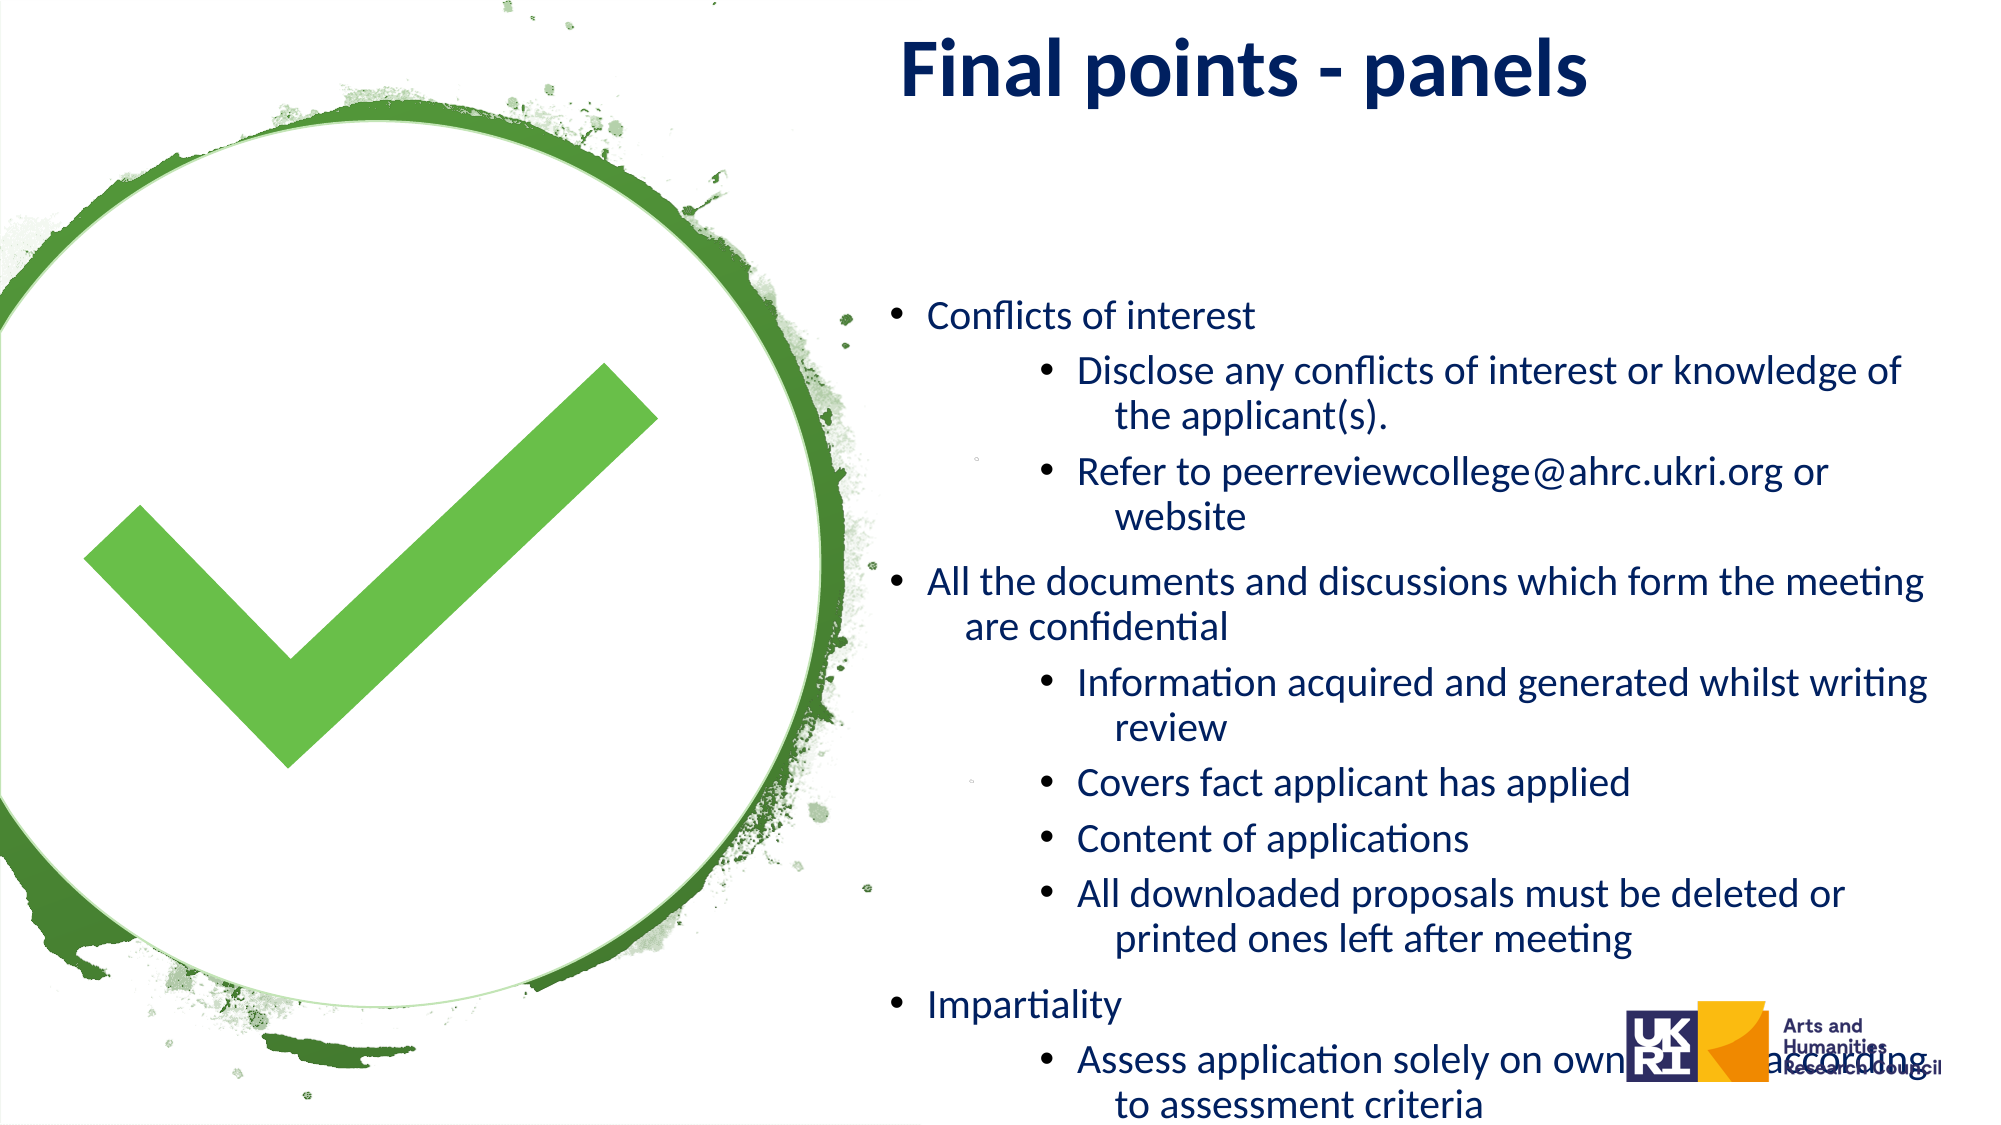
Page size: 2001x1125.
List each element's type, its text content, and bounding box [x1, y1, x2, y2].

picture [0, 0, 2000, 1125]
text_box Final points - panels [885, 6, 1702, 133]
picture [73, 267, 668, 862]
text_box Conflicts of interest Disclose any conflicts of interest or knowledge of the applicant(s). Refer to peerreviewcollege@ahrc.ukri.org or website All the documents and discussions which form the meeting are confidential Information acquired and generated whilst writing review Covers fact applicant has applied Content of applications All downloaded proposals must be deleted or printed ones left after meeting Impartiality Assess application solely on own merits, according to assessment criteria [874, 285, 1964, 883]
text_box [0, 121, 821, 1008]
